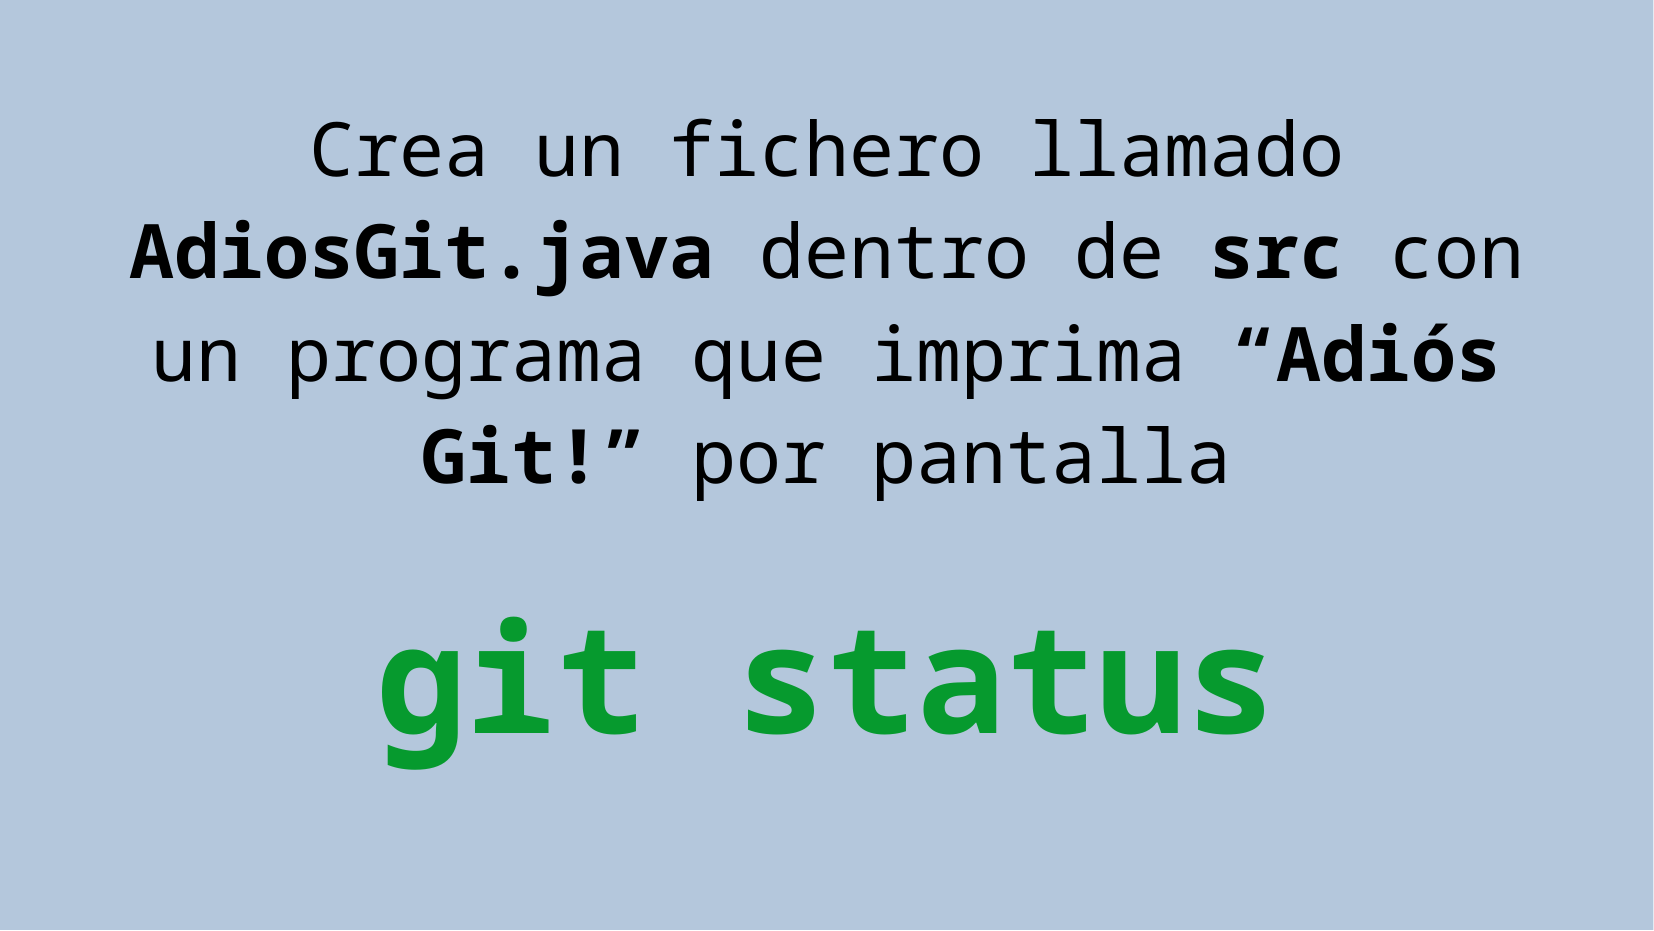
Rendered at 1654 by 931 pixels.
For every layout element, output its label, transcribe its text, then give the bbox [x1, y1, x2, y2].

subtitle Crea un fichero llamado AdiosGit.java dentro de src con un programa que imprima “Adiós Git!” por pantalla git status [82, 76, 1571, 797]
